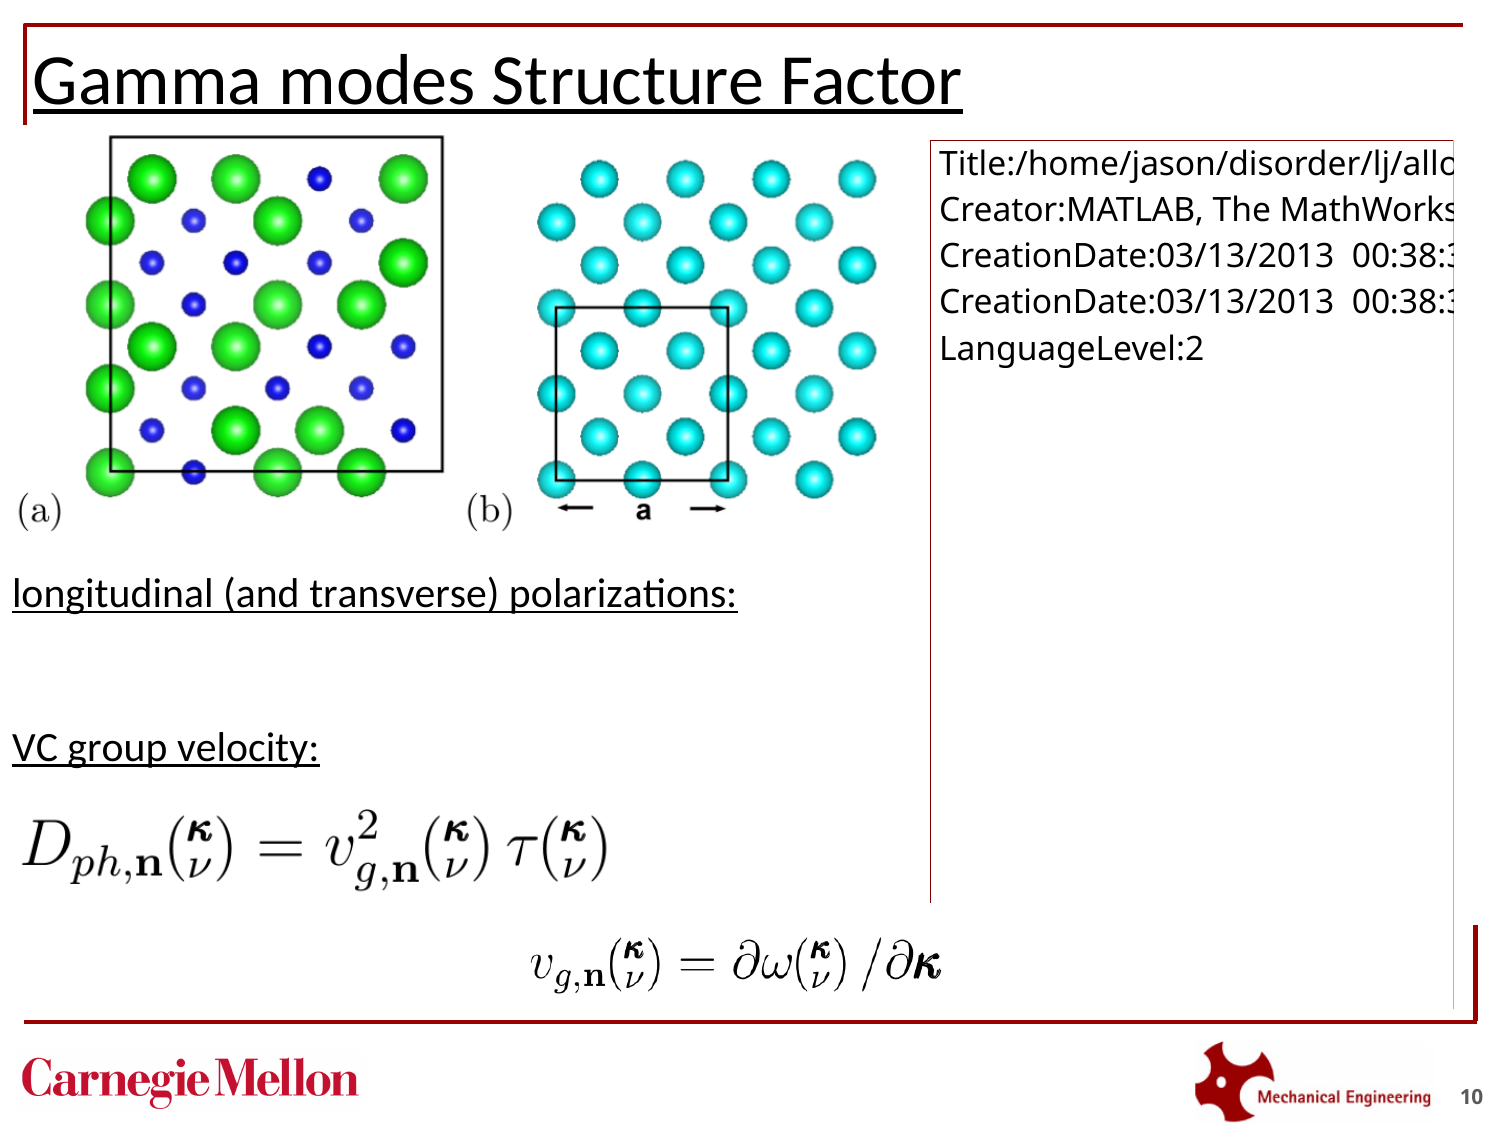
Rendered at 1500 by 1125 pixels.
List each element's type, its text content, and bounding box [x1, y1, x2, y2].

title Gamma modes Structure Factor [18, 24, 1368, 127]
picture [16, 1050, 366, 1110]
text_box VC group velocity: [0, 712, 1186, 779]
picture [1192, 1034, 1438, 1125]
picture [15, 138, 1454, 1009]
picture [4, 134, 905, 542]
text_box longitudinal (and transverse) polarizations: [0, 558, 1186, 625]
